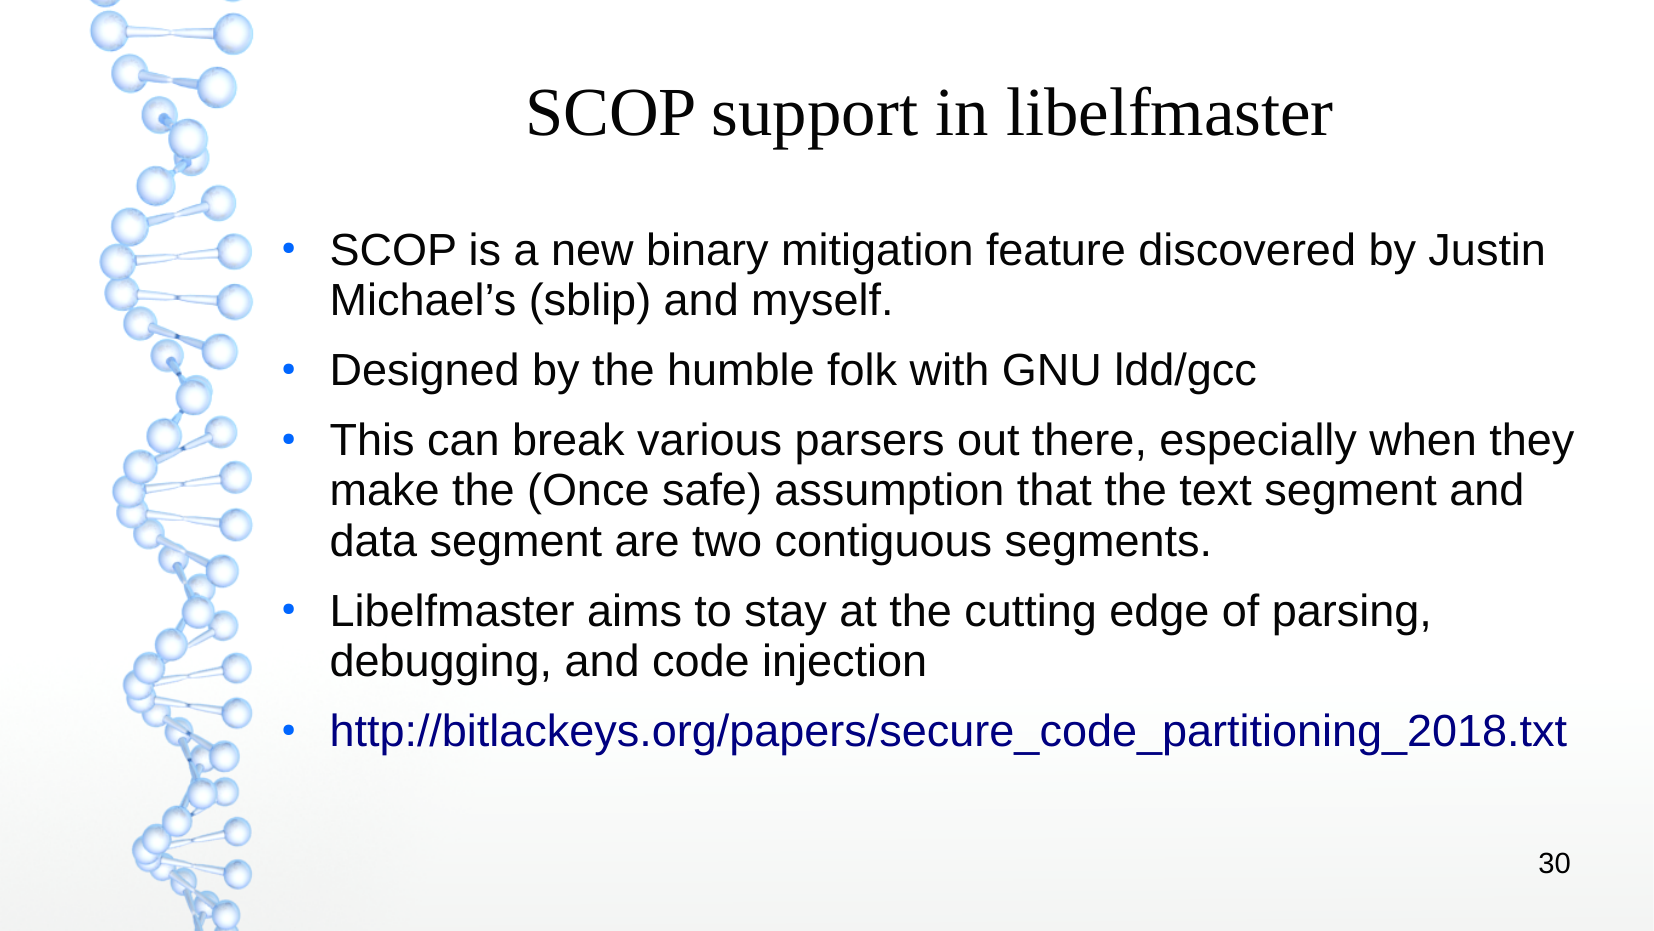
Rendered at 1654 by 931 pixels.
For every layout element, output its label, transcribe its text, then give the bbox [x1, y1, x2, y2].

title SCOP support in libelfmaster [265, 35, 1595, 189]
list SCOP is a new binary mitigation feature discovered by Justin Michael’s (sblip) and myself. Designed by the humble folk with GNU ldd/gcc This can break various parsers out there, especially when they make the (Once safe) assumption that the text segment and data segment are two contiguous segments. Libelfmaster aims to stay at the cutting edge of parsing, debugging, and code injection http://bitlackeys.org/papers/secure_code_partitioning_2018.txt [265, 224, 1595, 764]
picture [0, 0, 1654, 931]
